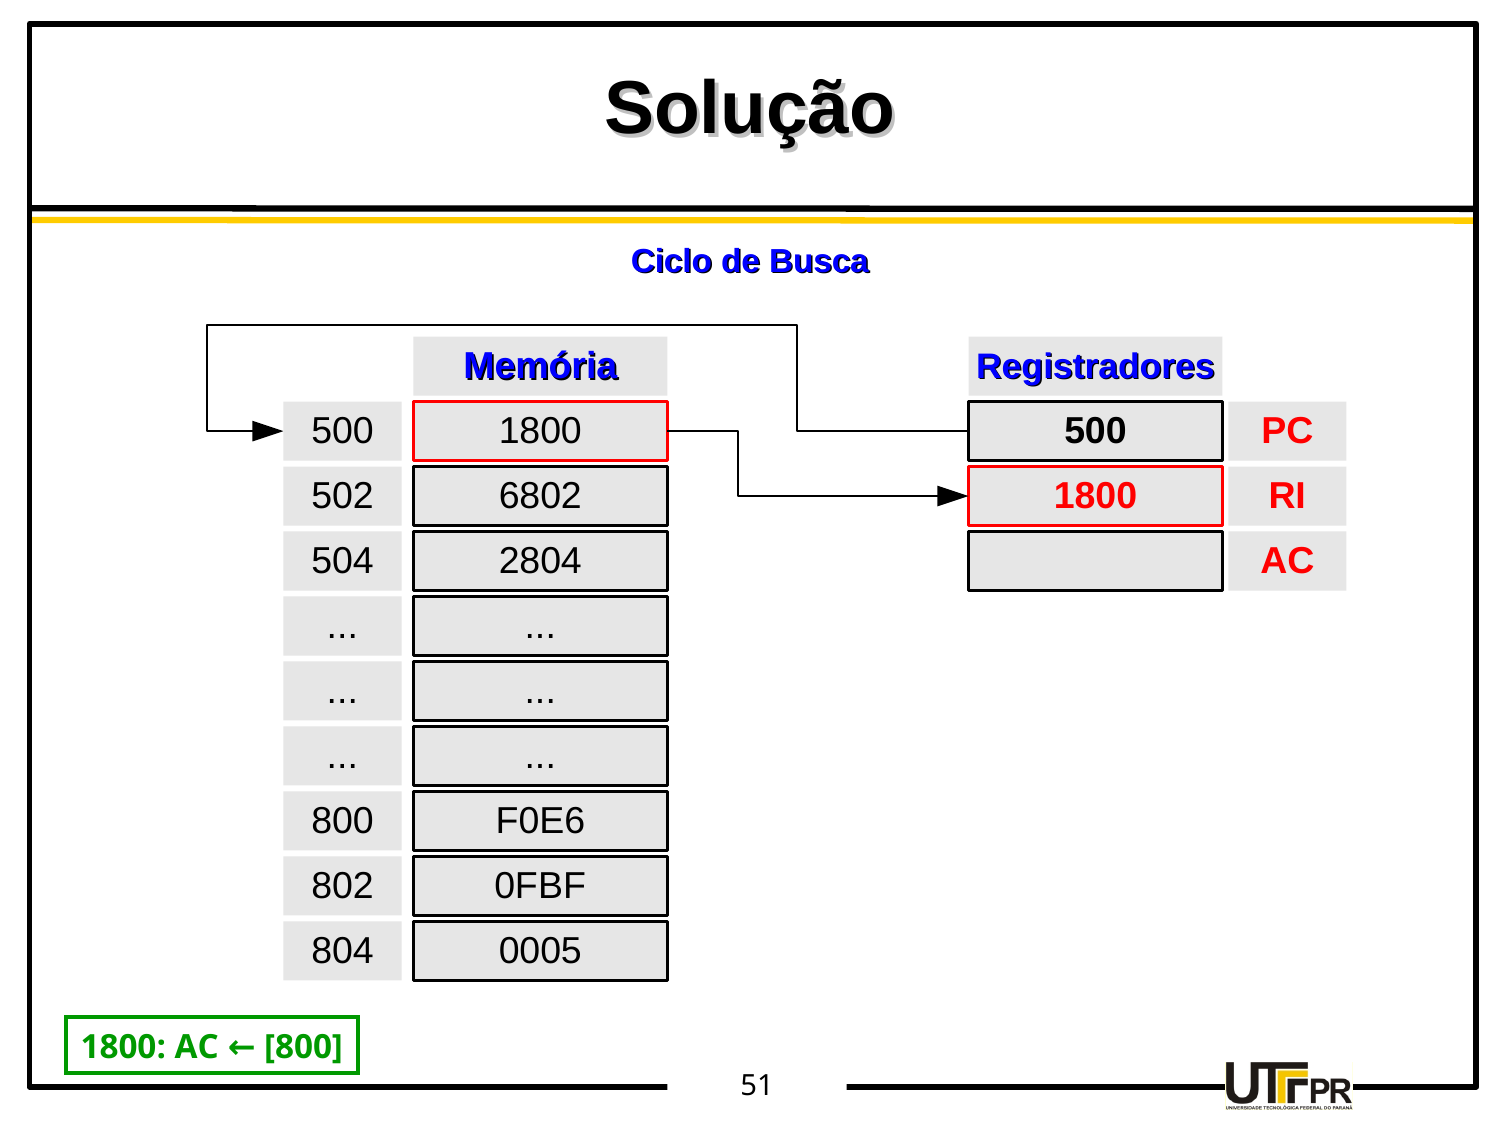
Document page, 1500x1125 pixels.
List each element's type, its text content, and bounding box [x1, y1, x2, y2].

text_box ... [413, 726, 668, 786]
text_box 0FBF [413, 856, 668, 916]
text_box 500 [283, 401, 402, 461]
text_box 800 [283, 791, 402, 851]
text_box ... [283, 661, 402, 721]
text_box 802 [283, 856, 402, 916]
text_box Ciclo de Busca [616, 231, 884, 287]
text_box Registradores [968, 336, 1223, 396]
title Solução [41, 65, 1459, 159]
text_box RI [1228, 466, 1347, 526]
text_box 1800: AC ← [800] [65, 1017, 359, 1073]
text_box 0005 [413, 921, 668, 981]
text_box 1800 [413, 401, 668, 461]
text_box ... [413, 596, 668, 656]
text_box ... [283, 596, 402, 656]
text_box 502 [283, 466, 402, 526]
text_box F0E6 [413, 791, 668, 851]
text_box 804 [283, 921, 402, 981]
text_box 6802 [413, 466, 668, 526]
text_box Memória [413, 336, 668, 396]
text_box 504 [283, 531, 402, 591]
picture [1225, 1062, 1353, 1110]
text_box ... [283, 726, 402, 786]
text_box [968, 531, 1223, 591]
text_box 2804 [413, 531, 668, 591]
text_box AC [1228, 531, 1347, 591]
text_box 1800 [968, 466, 1223, 526]
text_box PC [1228, 401, 1347, 461]
text_box 500 [968, 401, 1223, 461]
text_box ... [413, 661, 668, 721]
